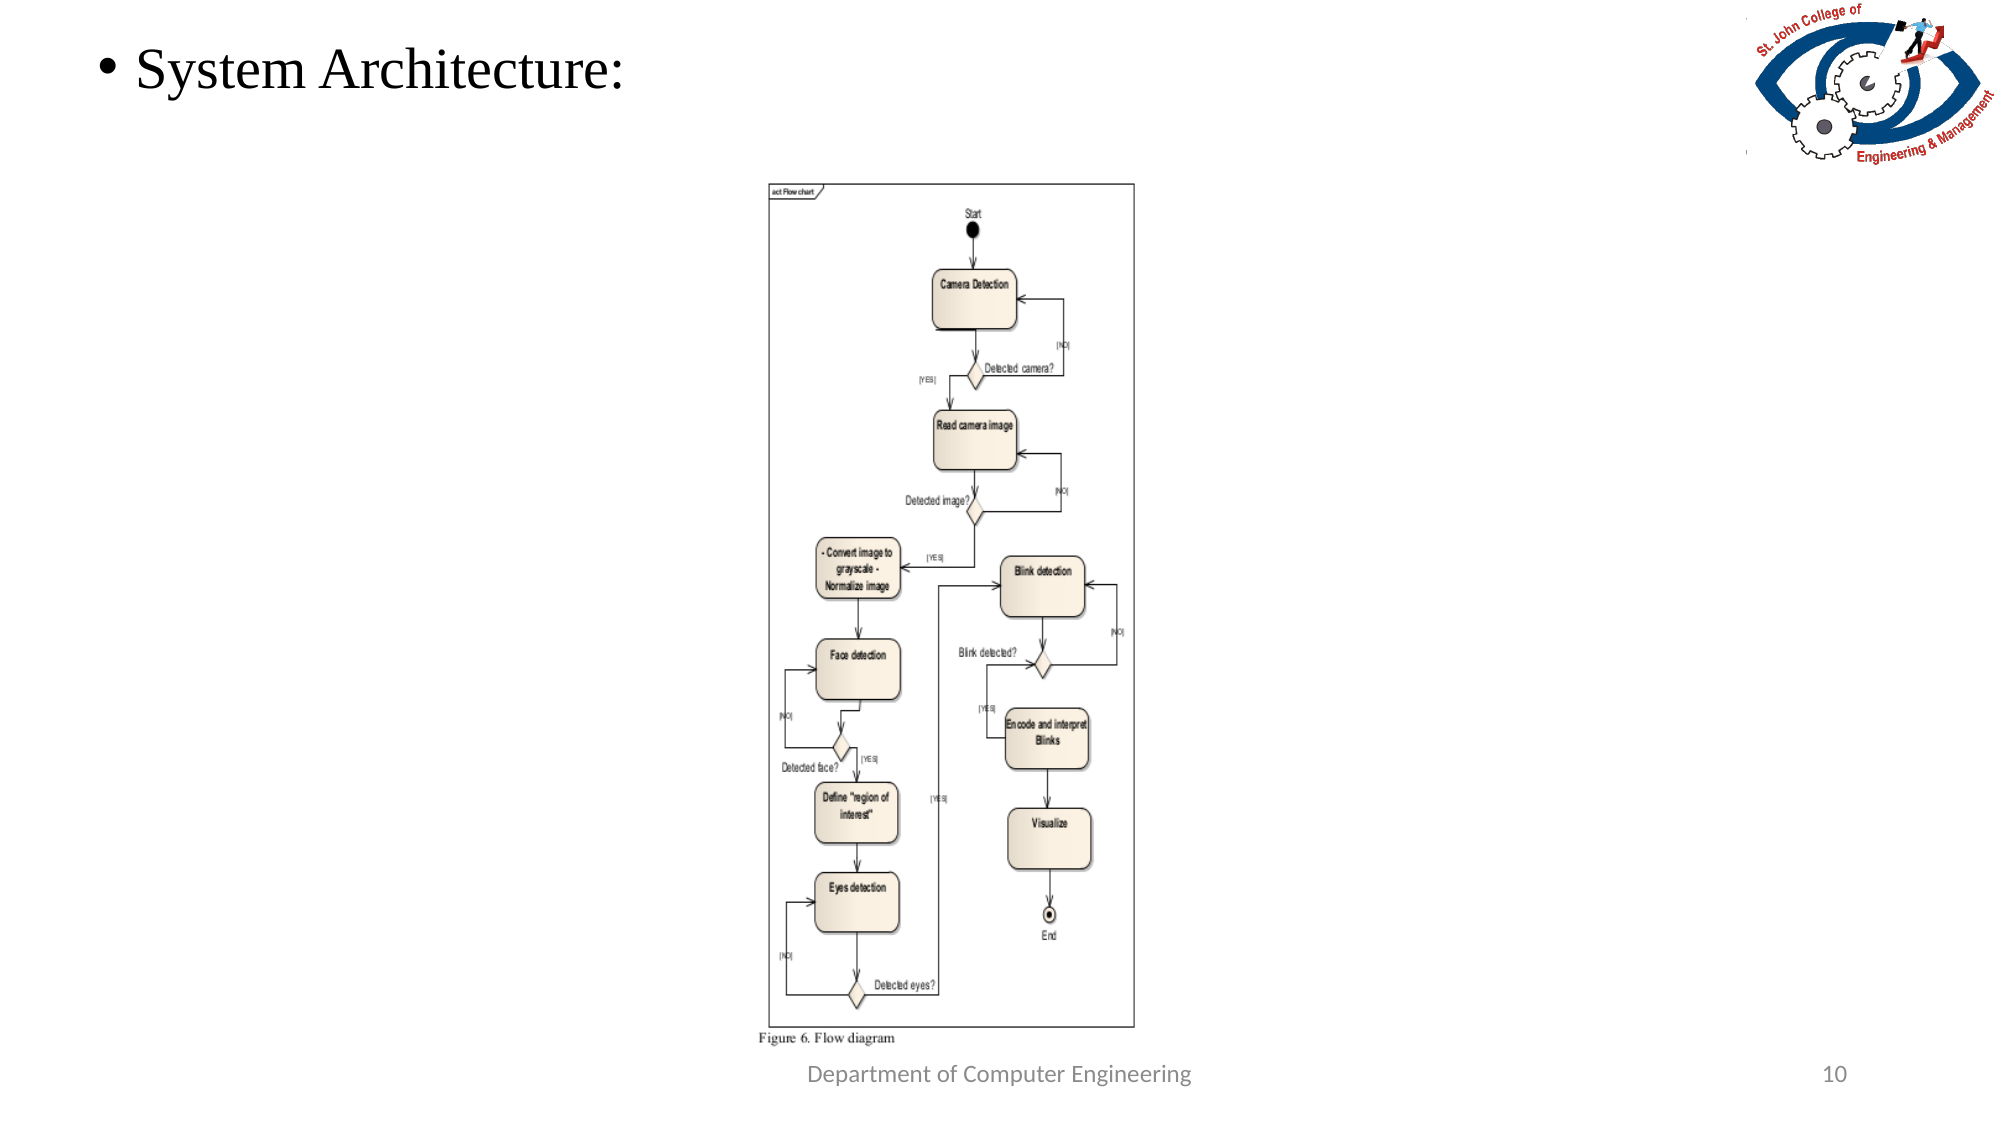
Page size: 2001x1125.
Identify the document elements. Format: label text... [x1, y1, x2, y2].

picture [755, 170, 1146, 1055]
footer Department of Computer Engineering [662, 1042, 1338, 1103]
slide_number <number> [1412, 1042, 1863, 1103]
picture [1746, 0, 2000, 168]
list System Architecture: [82, 30, 1725, 107]
